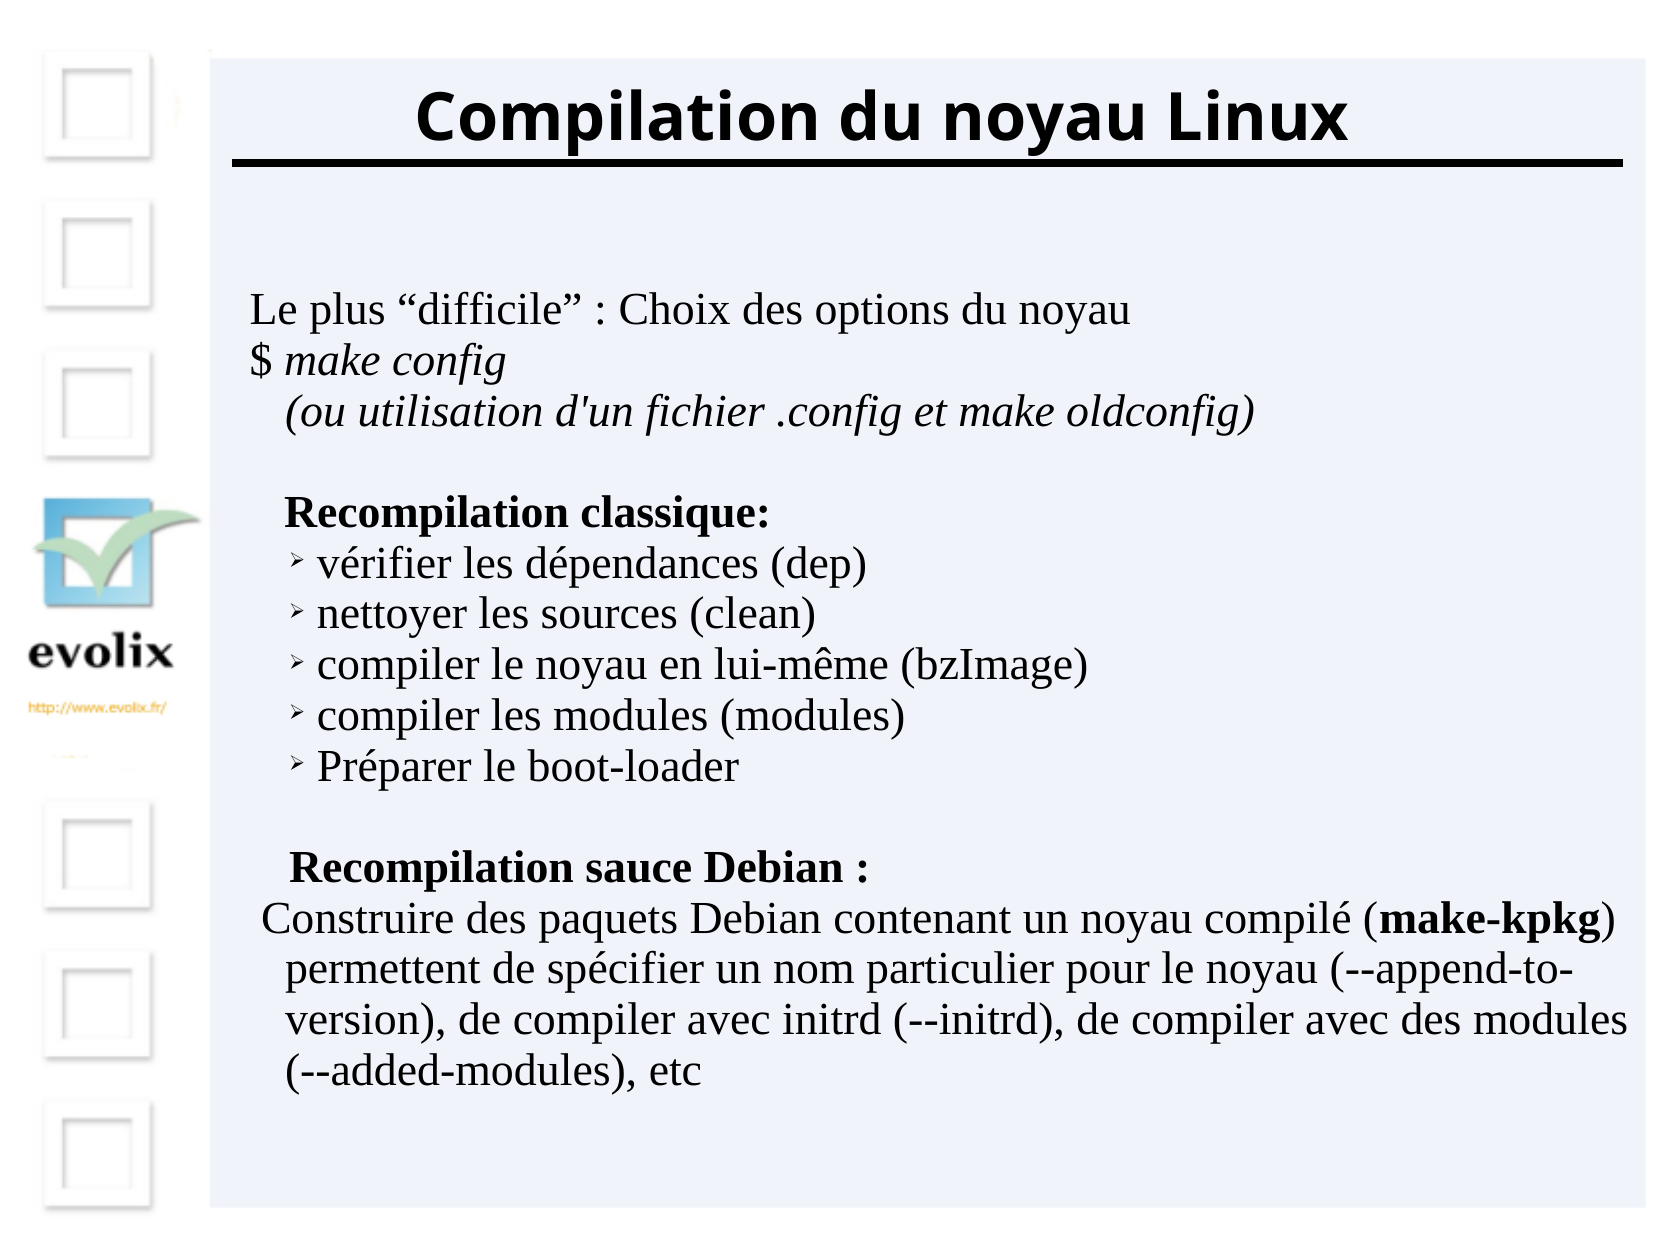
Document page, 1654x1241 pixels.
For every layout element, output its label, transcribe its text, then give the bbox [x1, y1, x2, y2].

picture [0, 49, 1654, 1218]
subtitle Le plus “difficile” : Choix des options du noyau $ make config (ou utilisation d'un fichier .config et make oldconfig) Recompilation classique: vérifier les dépendances (dep) nettoyer les sources (clean) compiler le noyau en lui-même (bzImage) compiler les modules (modules) Préparer le boot-loader Recompilation sauce Debian : Construire des paquets Debian contenant un noyau compilé (make-kpkg) permettent de spécifier un nom particulier pour le noyau (--append-to-version), de compiler avec initrd (--initrd), de compiler avec des modules (--added-modules), etc [214, 220, 1639, 1159]
title Compilation du noyau Linux [346, 23, 1418, 205]
